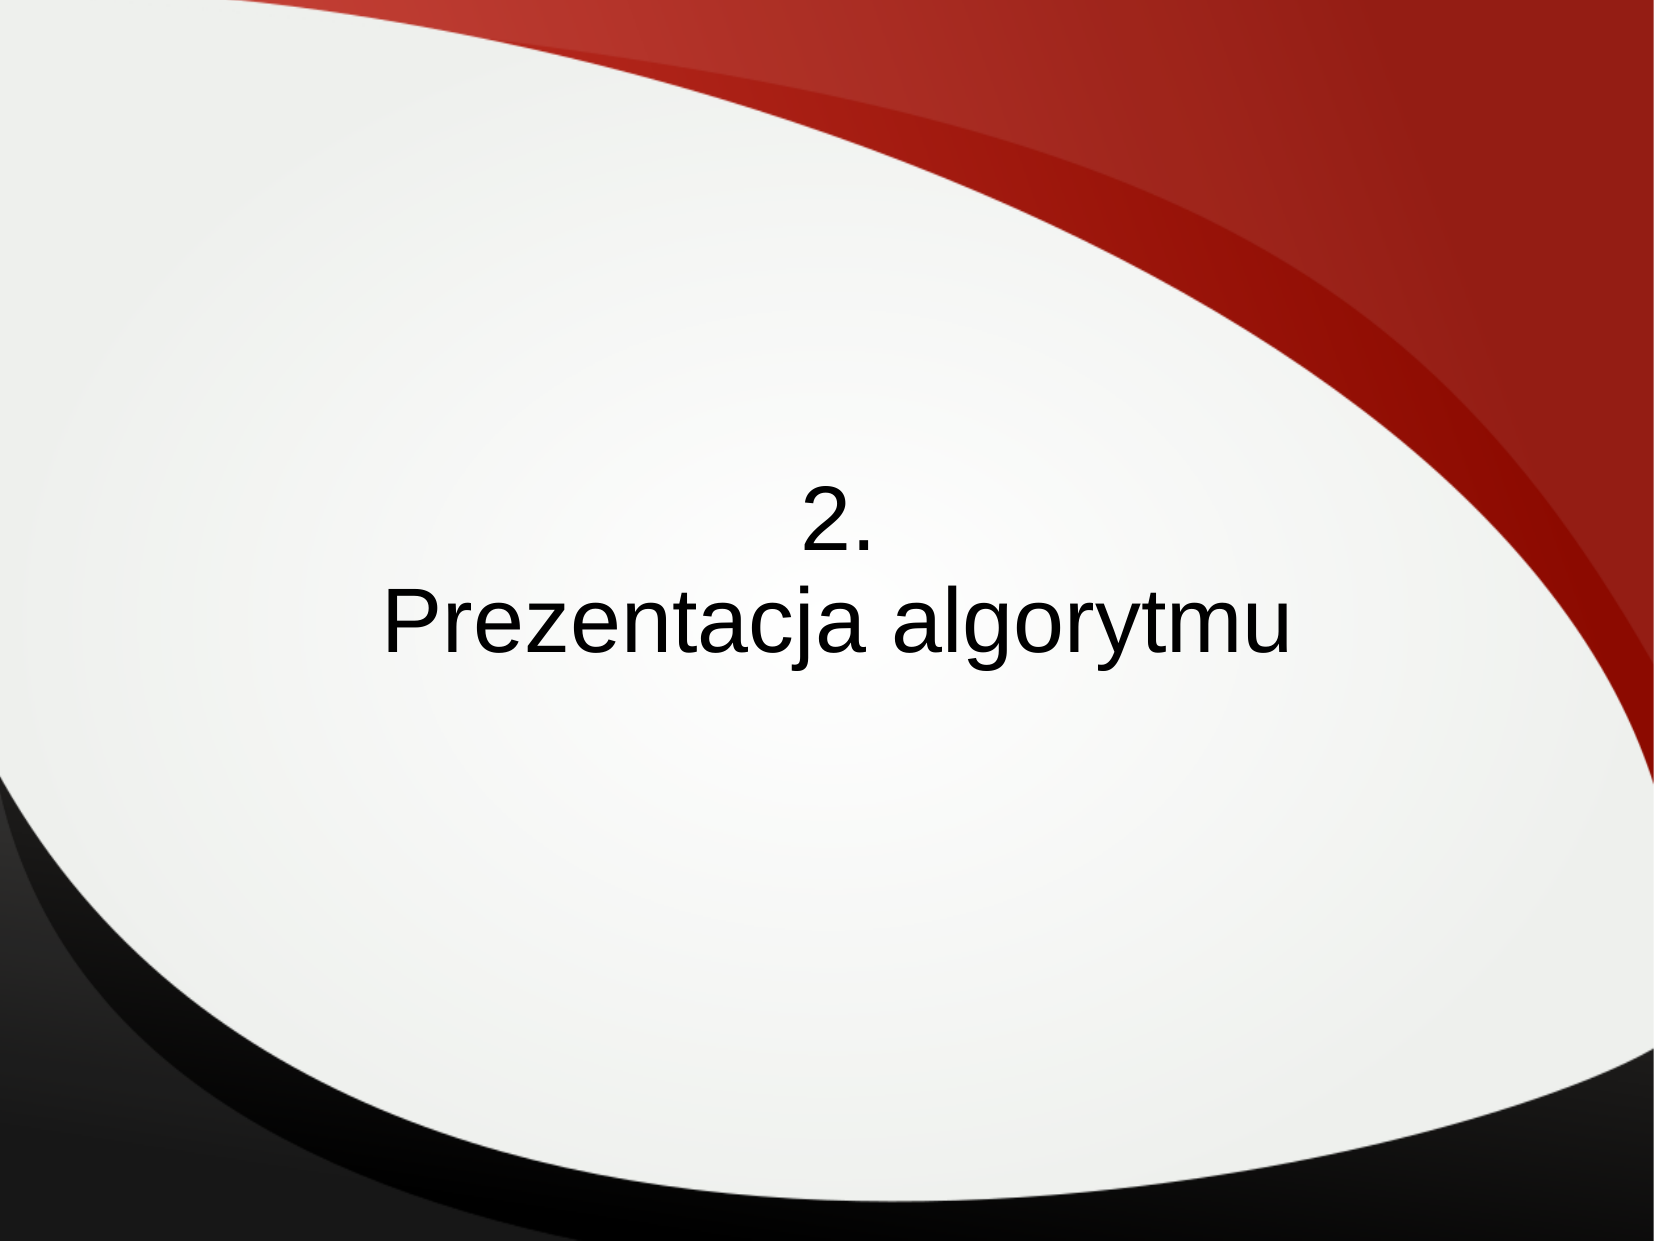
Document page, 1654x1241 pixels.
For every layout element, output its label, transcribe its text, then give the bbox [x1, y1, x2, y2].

title 2. Prezentacja algorytmu [94, 466, 1583, 674]
picture [0, 0, 1654, 1241]
